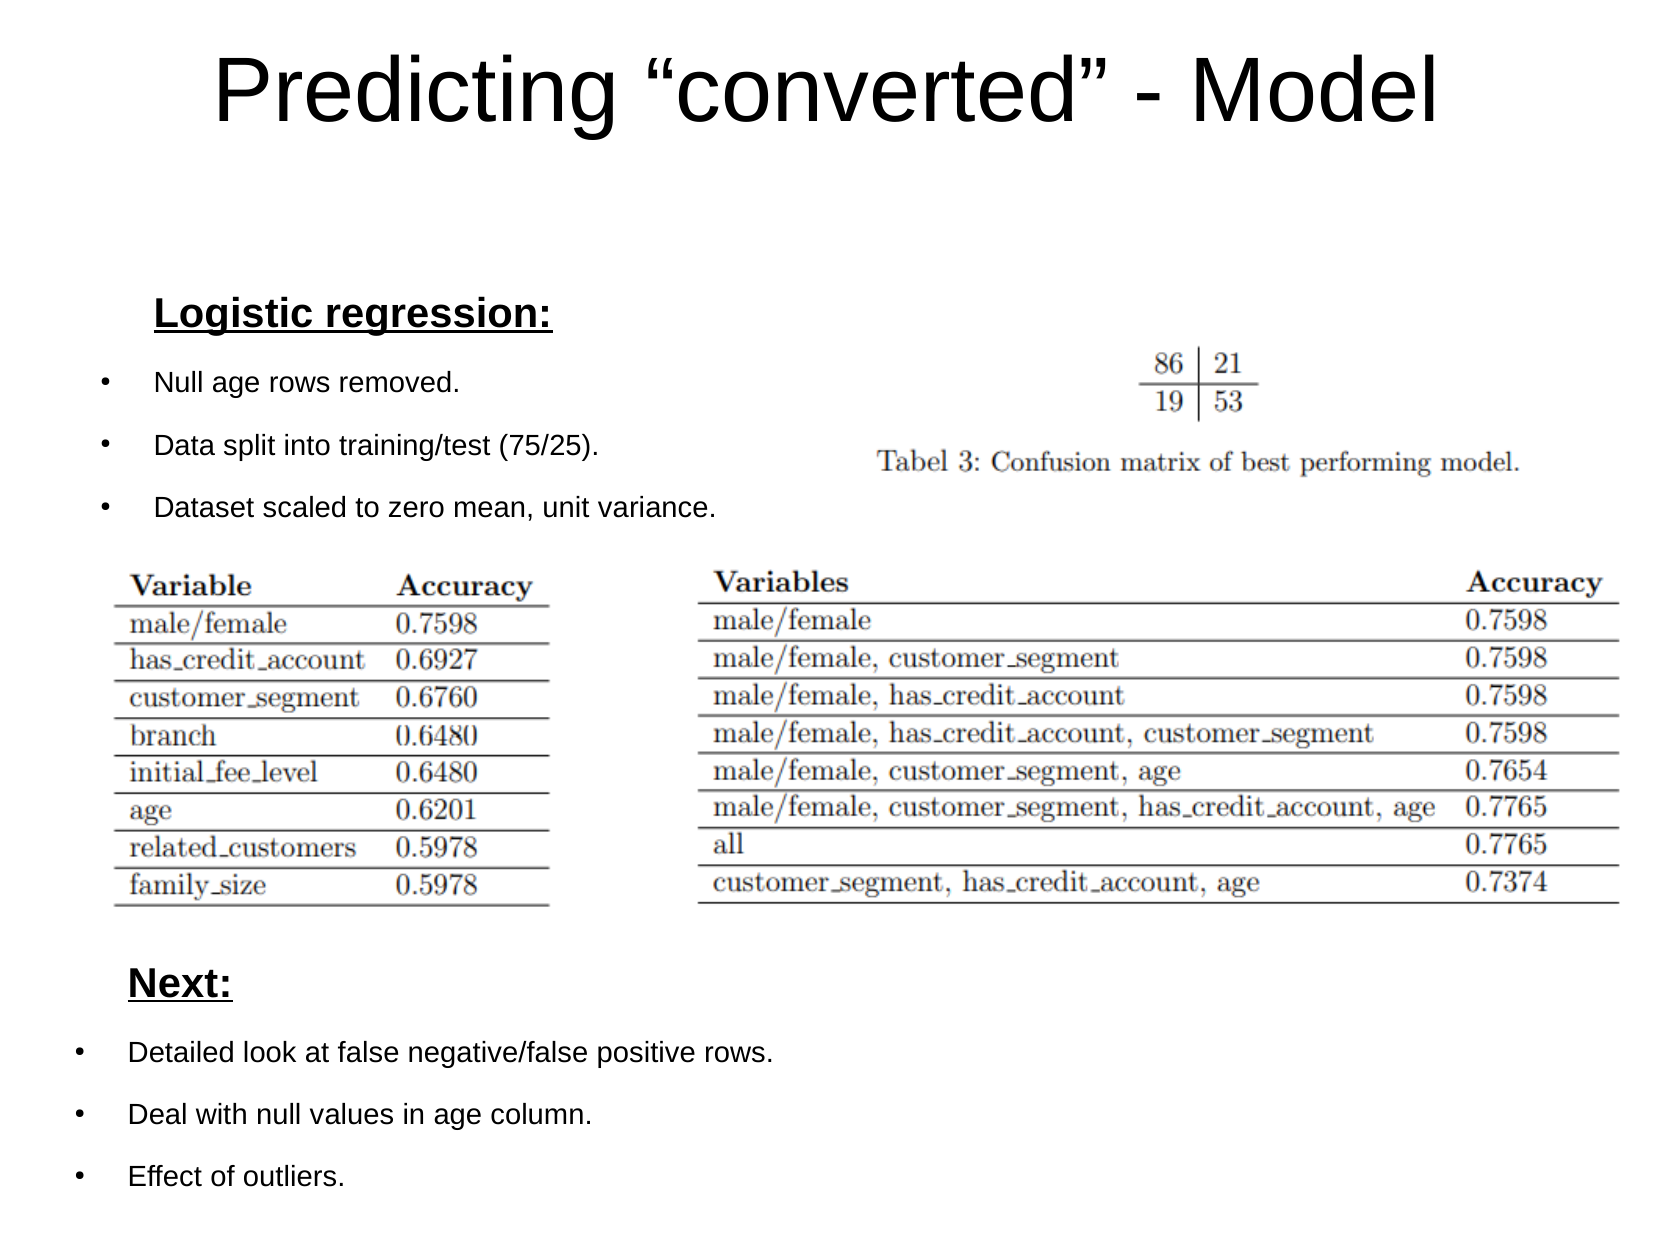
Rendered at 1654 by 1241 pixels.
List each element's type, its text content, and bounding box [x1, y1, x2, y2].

picture [103, 558, 580, 921]
list Next: Detailed look at false negative/false positive rows. Deal with null values in age column. Effect of outliers. [56, 960, 1546, 1195]
list Logistic regression: Null age rows removed. Data split into training/test (75/25). Dataset scaled to zero mean, unit variance. [82, 290, 796, 525]
picture [684, 559, 1654, 918]
picture [863, 329, 1546, 501]
title Predicting “converted” - Model [82, 15, 1571, 166]
